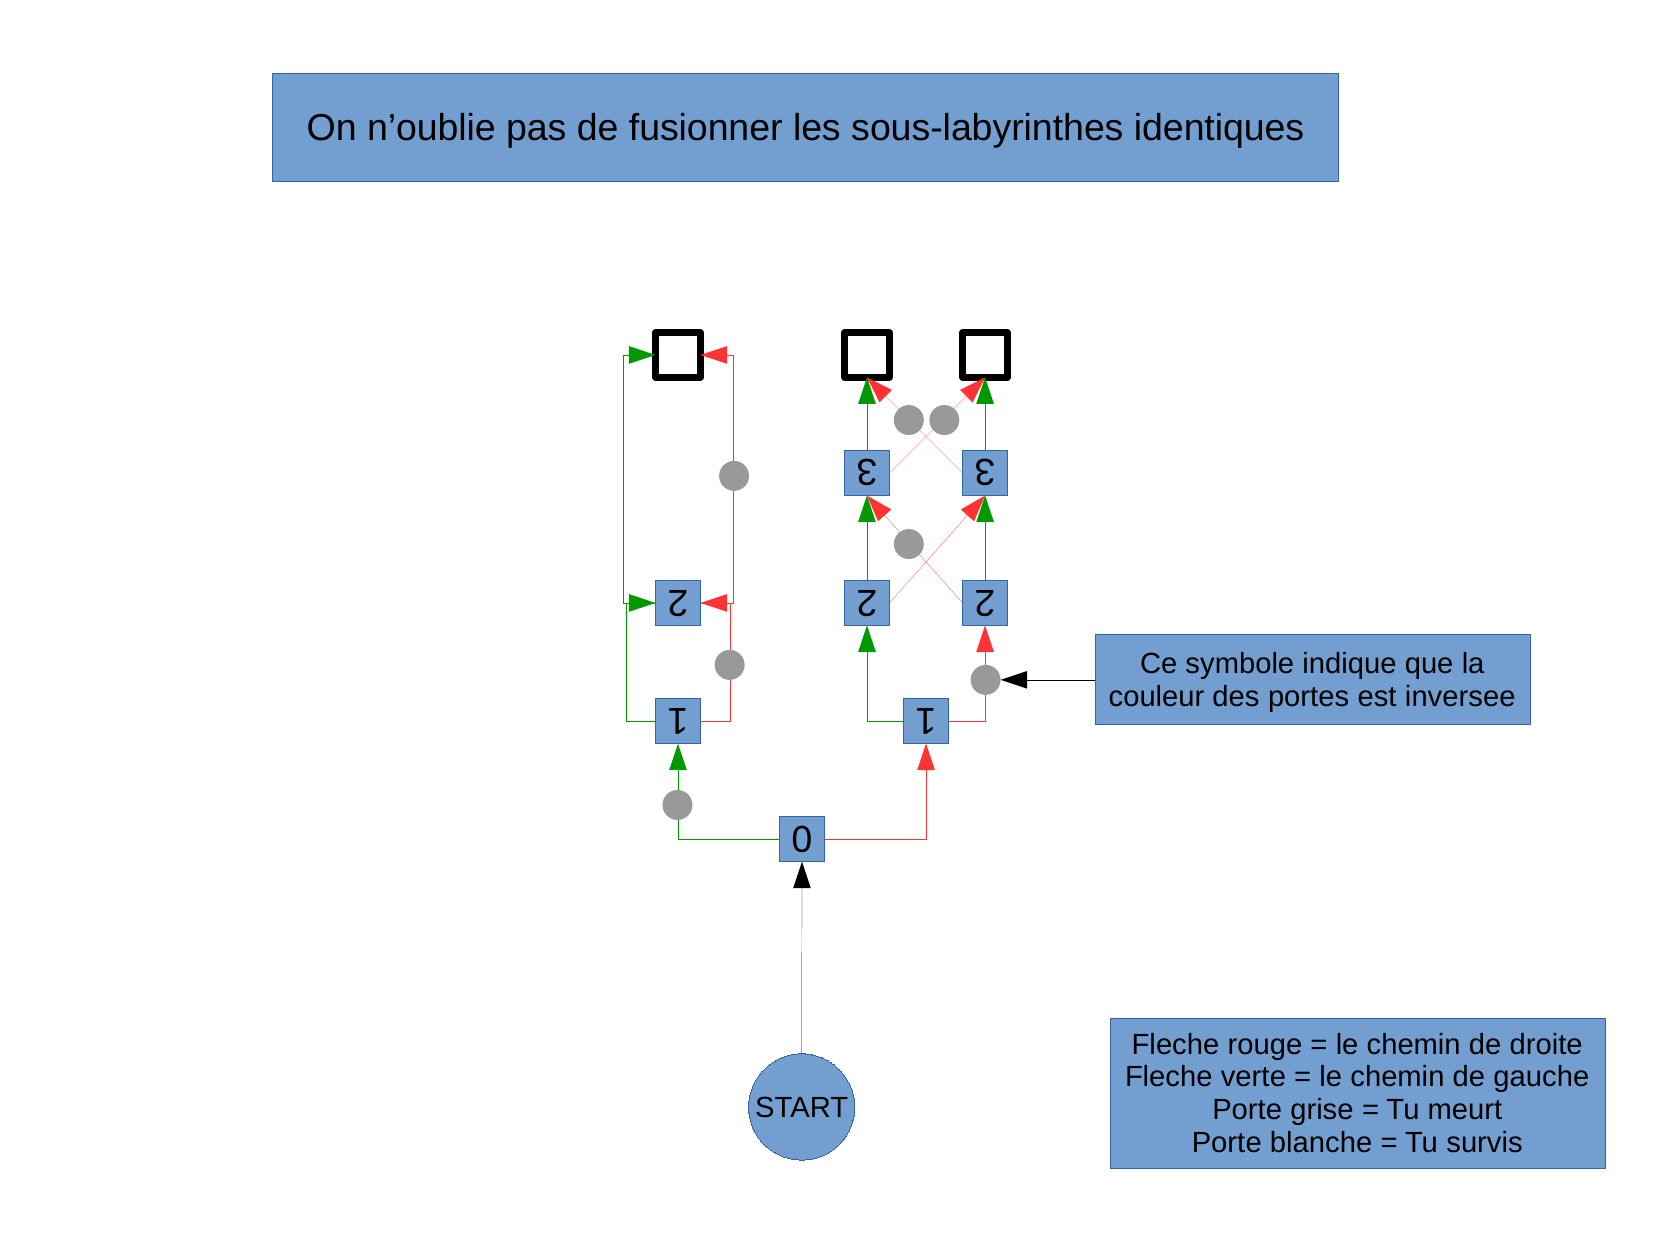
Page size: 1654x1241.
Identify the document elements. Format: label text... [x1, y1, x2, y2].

text_box 3 [844, 450, 890, 496]
text_box 1 [903, 698, 949, 744]
text_box 2 [844, 580, 890, 626]
text_box On n’oublie pas de fusionner les sous-labyrinthes identiques [272, 73, 1339, 182]
text_box [844, 332, 890, 378]
text_box [893, 529, 924, 560]
text_box [929, 405, 960, 436]
text_box [655, 332, 701, 378]
text_box [719, 460, 750, 491]
text_box START [748, 1053, 855, 1161]
text_box 1 [655, 698, 701, 744]
text_box Ce symbole indique que la couleur des portes est inversee [1095, 634, 1531, 725]
text_box [962, 332, 1008, 378]
text_box 2 [655, 580, 701, 626]
text_box [970, 664, 1001, 695]
text_box [714, 649, 745, 680]
text_box 2 [962, 580, 1008, 626]
text_box 0 [779, 816, 825, 862]
text_box Fleche rouge = le chemin de droite Fleche verte = le chemin de gauche Porte grise = Tu meurt Porte blanche = Tu survis [1110, 1018, 1606, 1169]
text_box [662, 789, 693, 820]
text_box 3 [962, 450, 1008, 496]
text_box [893, 405, 924, 436]
